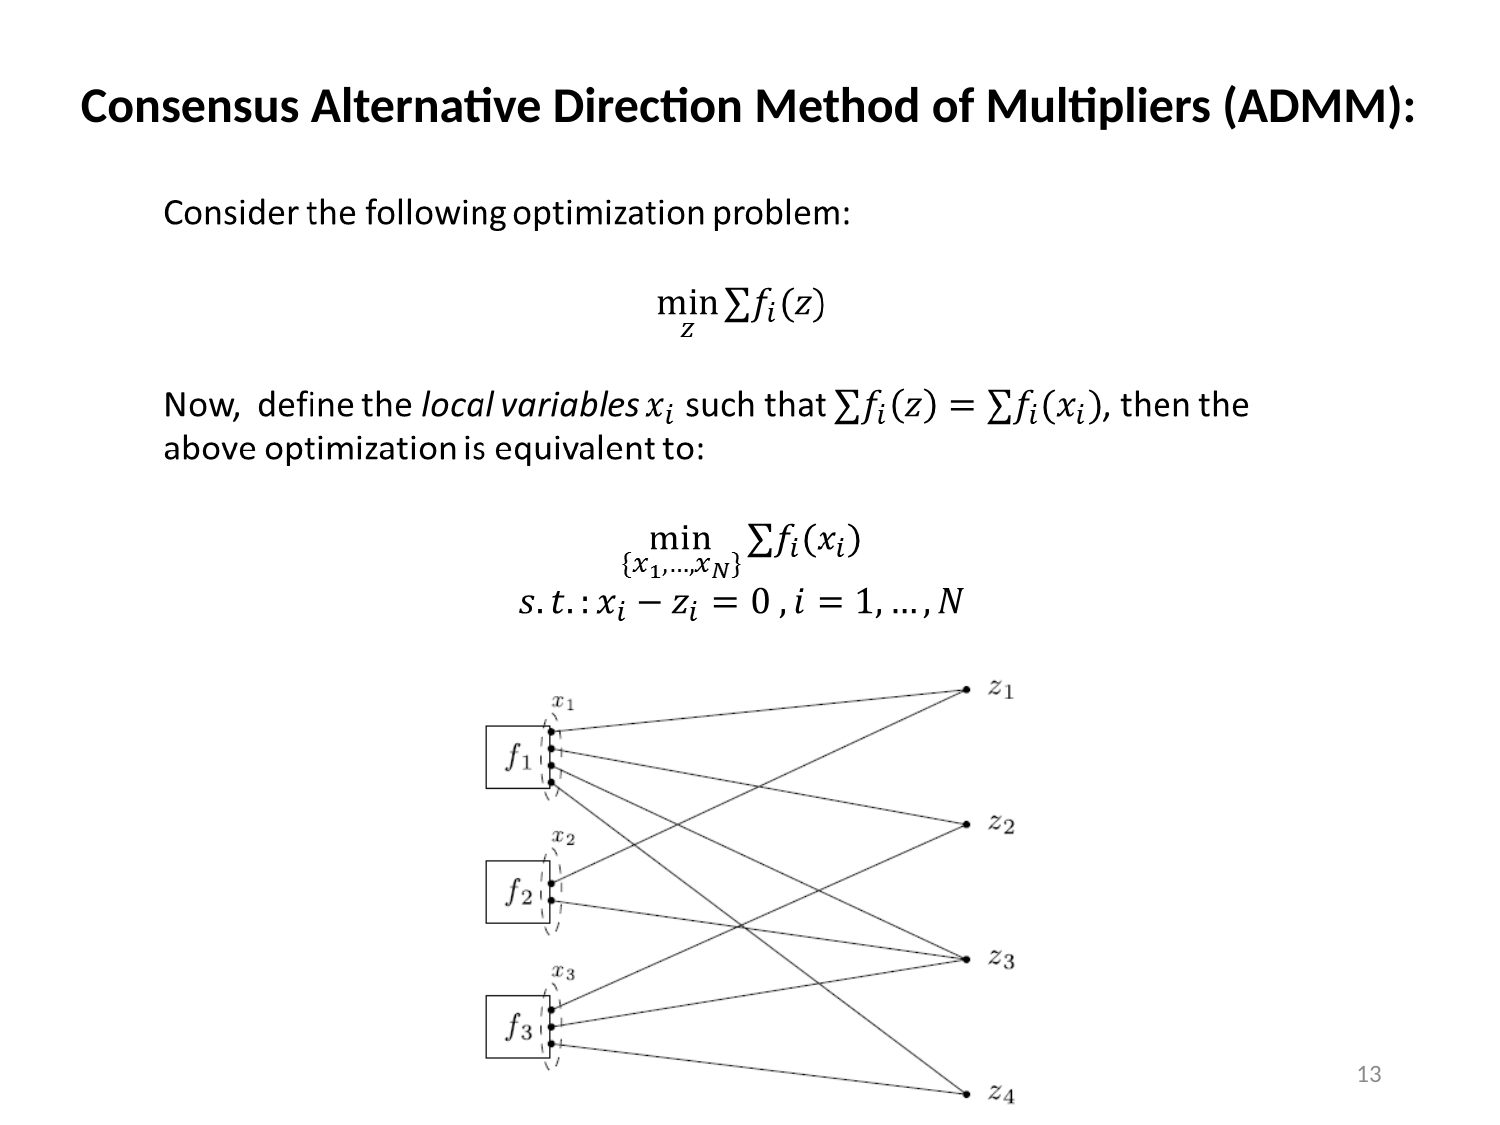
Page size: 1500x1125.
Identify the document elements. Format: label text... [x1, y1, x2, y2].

picture [473, 648, 1025, 1116]
slide_number <number> [1059, 1042, 1397, 1103]
text_box Consensus Alternative Direction Method of Multipliers (ADMM): [66, 65, 1432, 141]
text_box [140, 176, 1334, 634]
